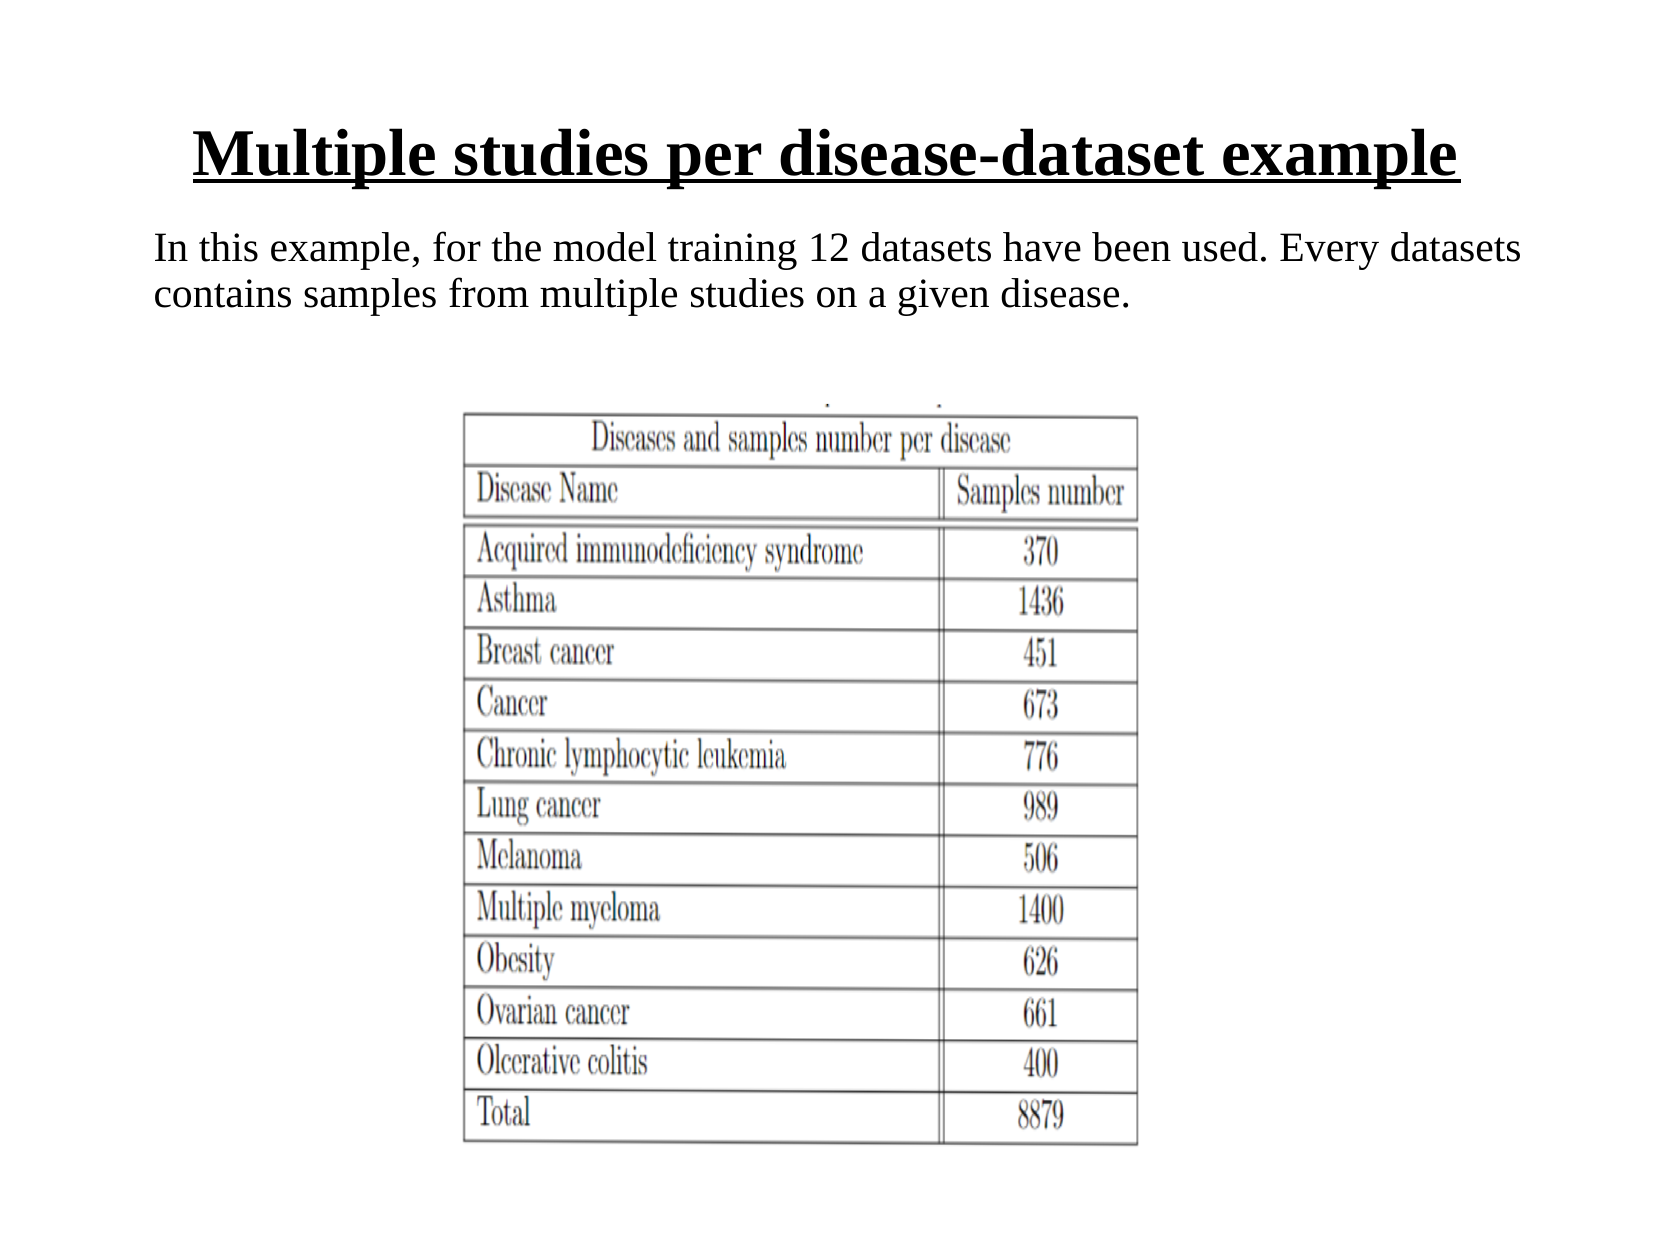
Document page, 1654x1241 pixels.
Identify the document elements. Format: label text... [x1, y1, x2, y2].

list In this example, for the model training 12 datasets have been used. Every datasets contains samples from multiple studies on a given disease. [82, 224, 1571, 1043]
title Multiple studies per disease-dataset example [82, 49, 1571, 224]
picture [460, 401, 1139, 1162]
